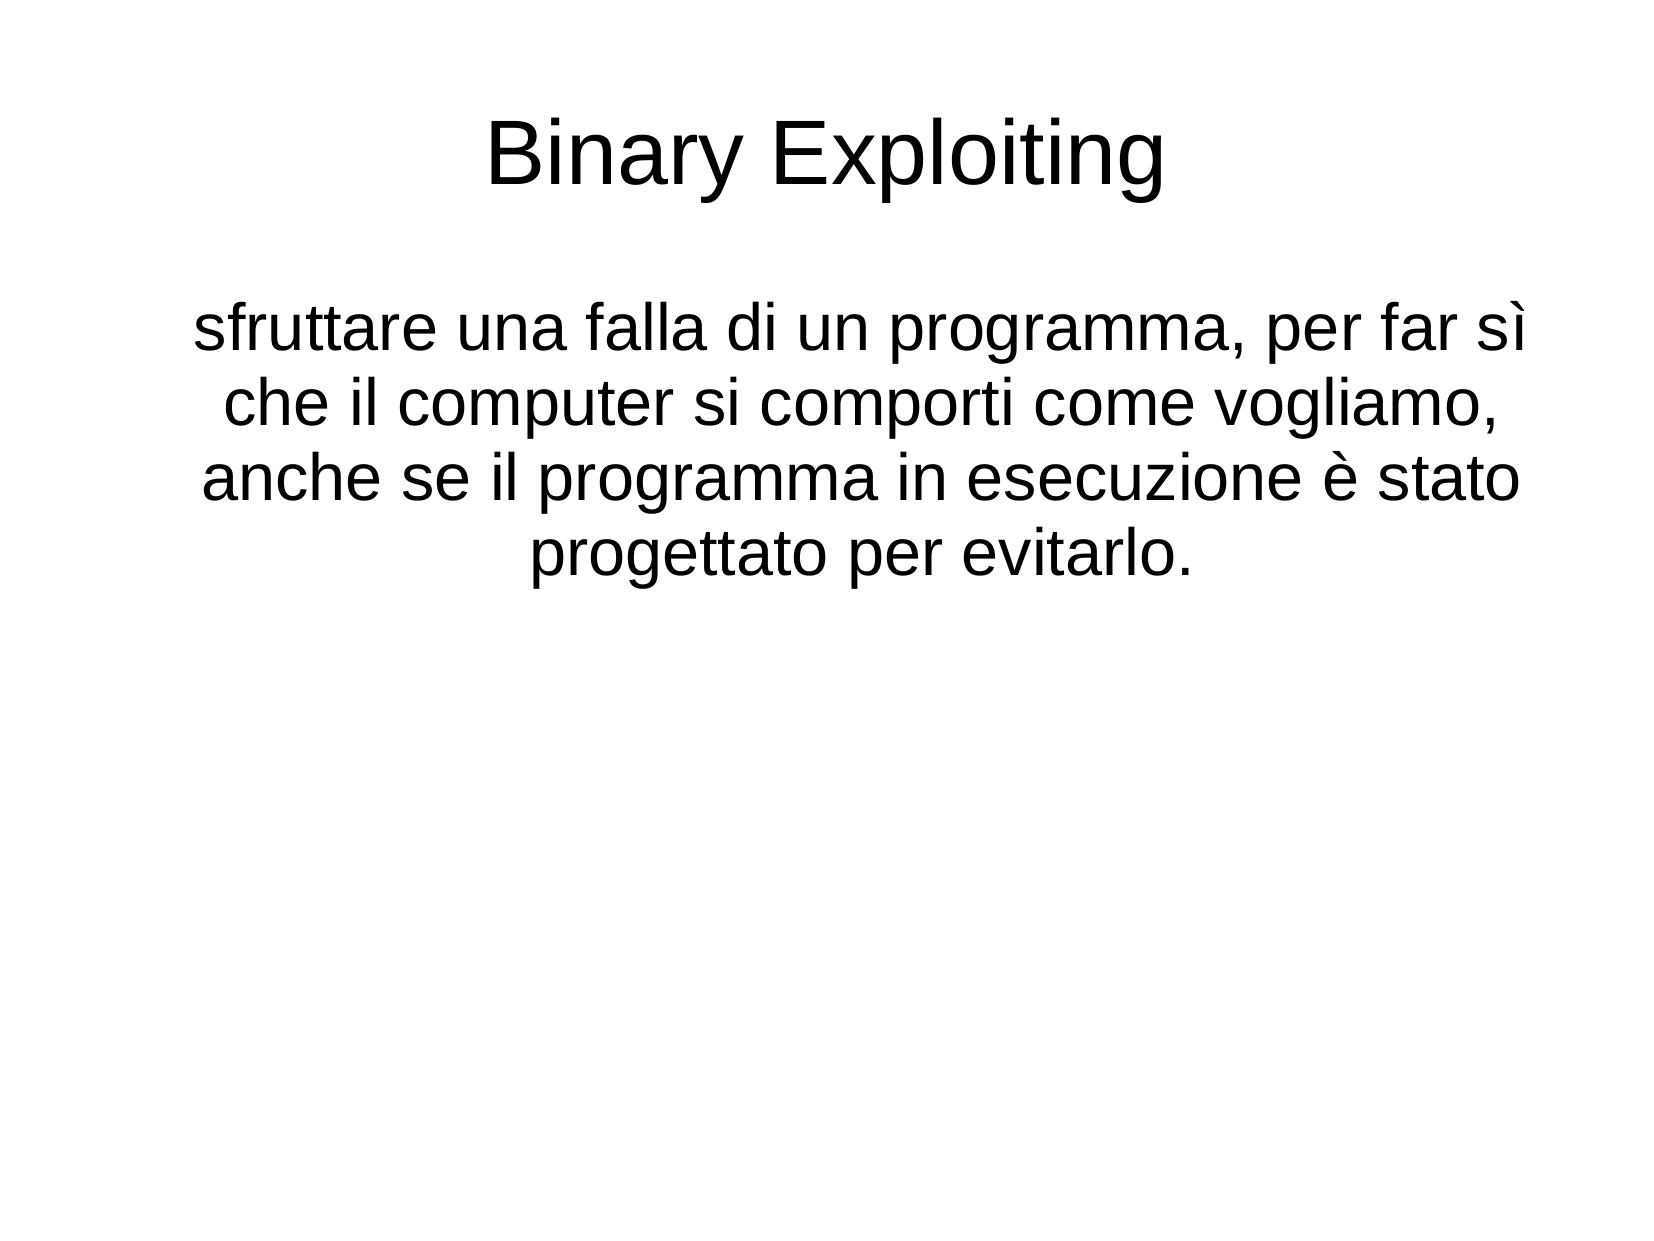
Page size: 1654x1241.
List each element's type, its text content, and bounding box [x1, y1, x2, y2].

list sfruttare una falla di un programma, per far sì che il computer si comporti come vogliamo, anche se il programma in esecuzione è stato progettato per evitarlo. [82, 290, 1571, 1010]
title Binary Exploiting [82, 49, 1571, 257]
